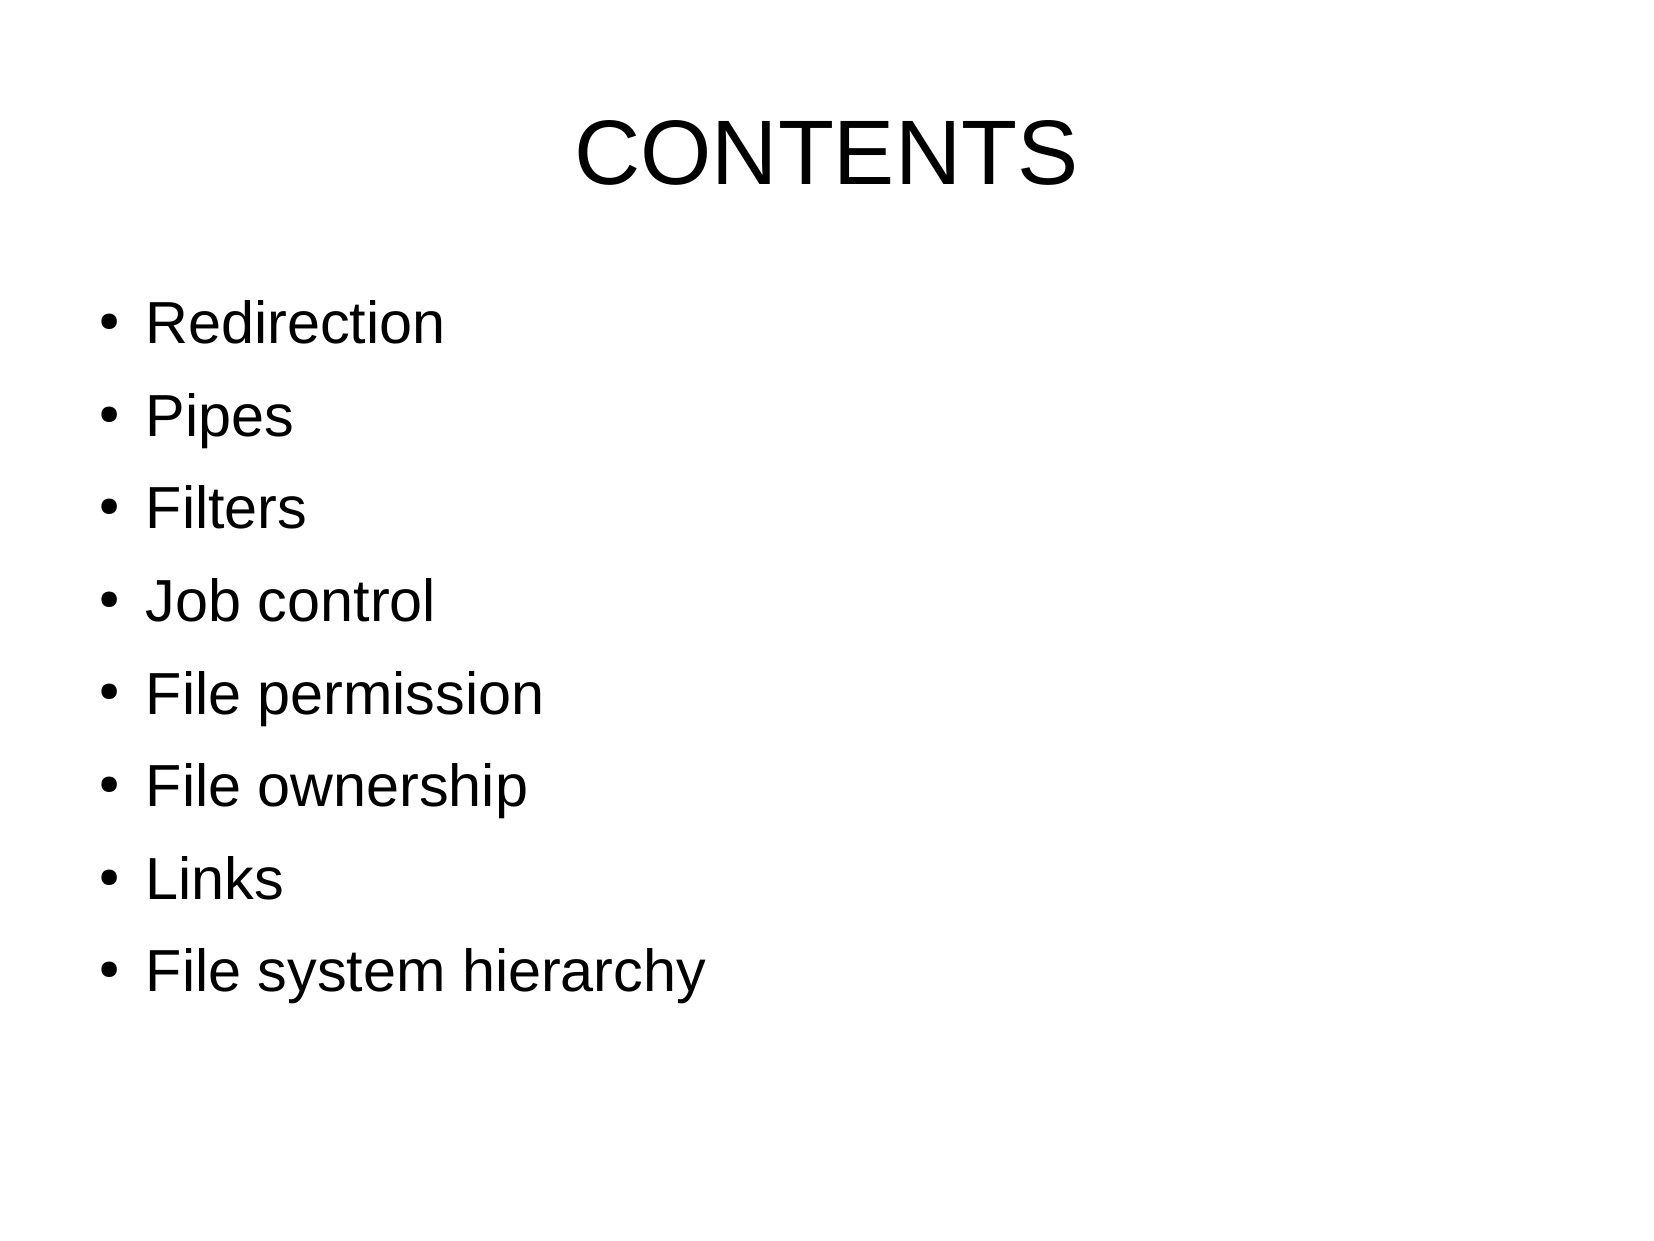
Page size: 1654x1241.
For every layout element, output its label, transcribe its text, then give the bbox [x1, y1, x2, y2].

title CONTENTS [82, 49, 1571, 257]
list Redirection Pipes Filters Job control File permission File ownership Links File system hierarchy [82, 290, 1571, 1010]
